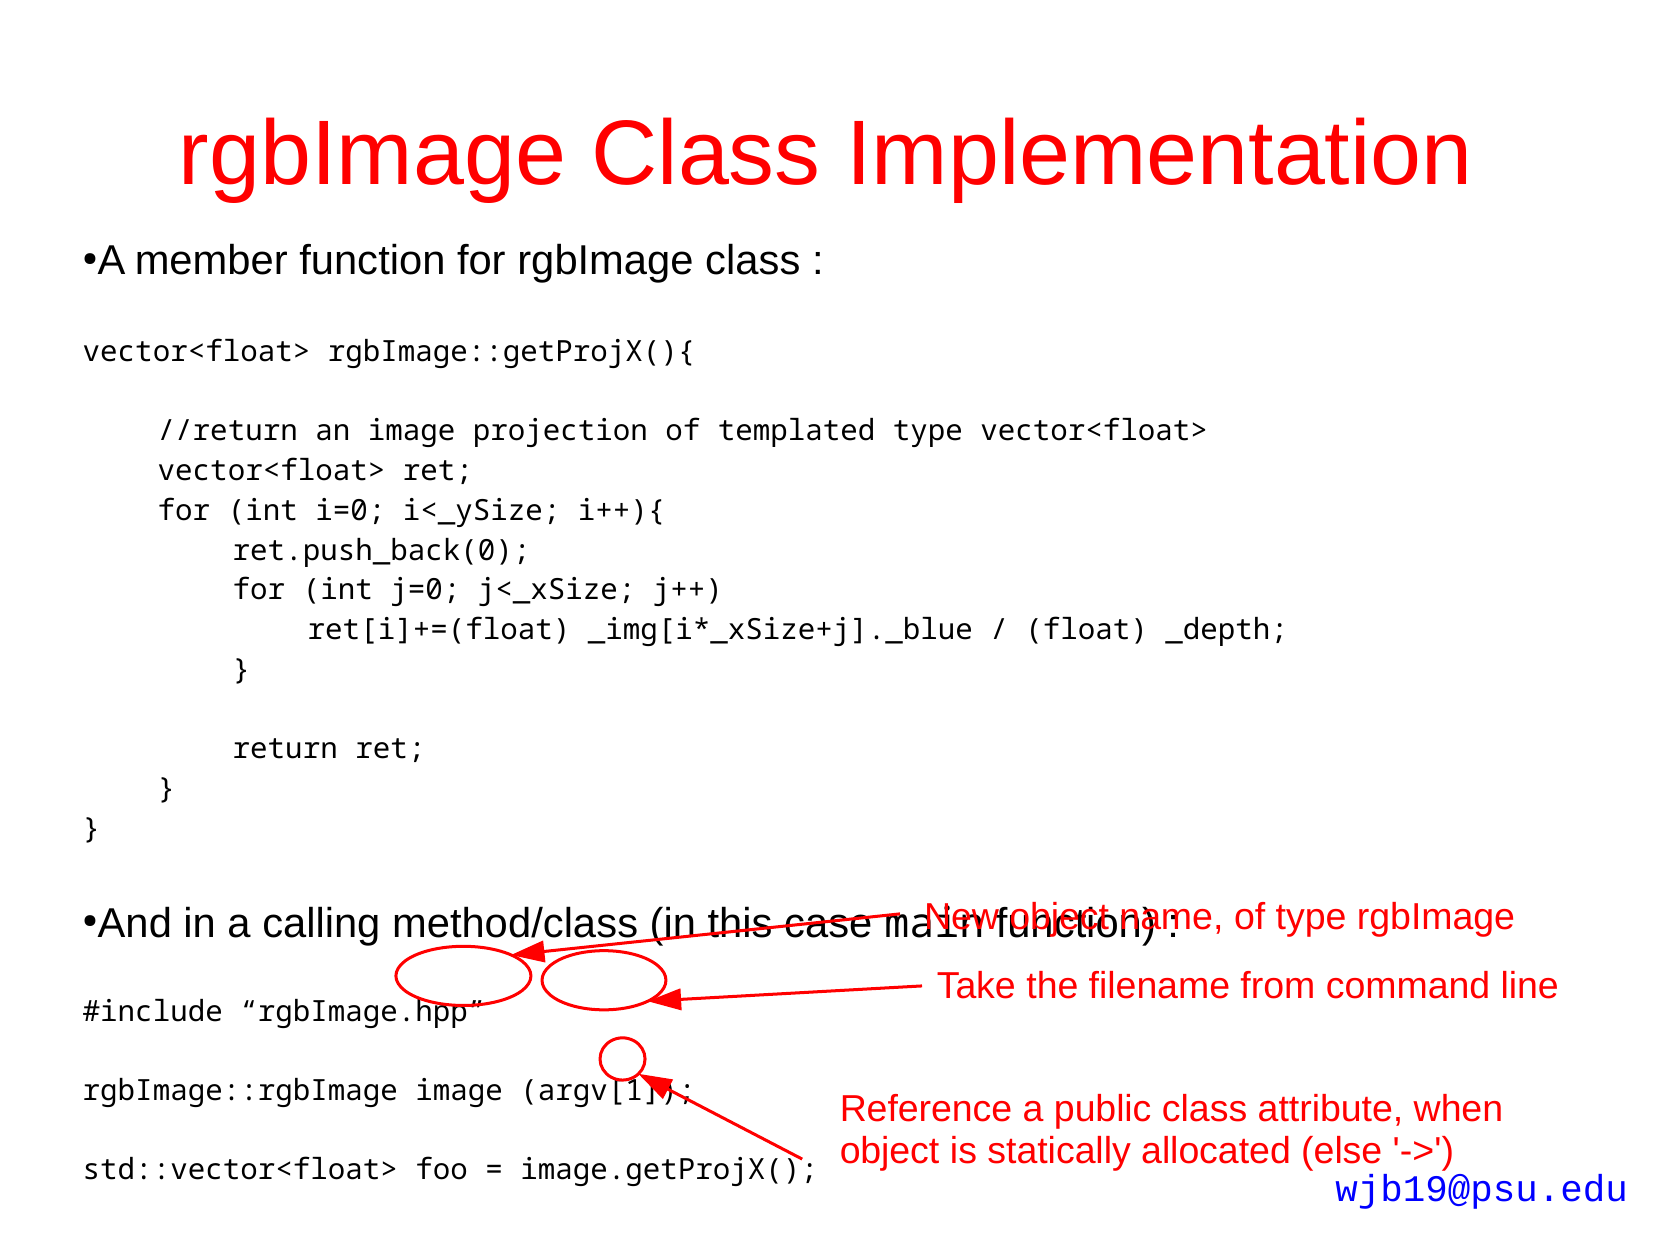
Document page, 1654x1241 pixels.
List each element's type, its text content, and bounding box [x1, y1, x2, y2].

subtitle A member function for rgbImage class : vector<float> rgbImage::getProjX(){ //return an image projection of templated type vector<float> vector<float> ret; for (int i=0; i<_ySize; i++){ ret.push_back(0); for (int j=0; j<_xSize; j++) ret[i]+=(float) _img[i*_xSize+j]._blue / (float) _depth; } return ret; } } And in a calling method/class (in this case main function) : #include “rgbImage.hpp” rgbImage::rgbImage image (argv[1]); std::vector<float> foo = image.getProjX(); [82, 237, 1571, 1068]
text_box wjb19@psu.edu [1601, 1162, 1643, 1220]
text_box Reference a public class attribute, when object is statically allocated (else '->') [825, 1080, 1601, 1241]
text_box New object name, of type rgbImage [909, 888, 1531, 946]
title rgbImage Class Implementation [82, 49, 1571, 237]
text_box Take the filename from command line [922, 957, 1574, 1015]
